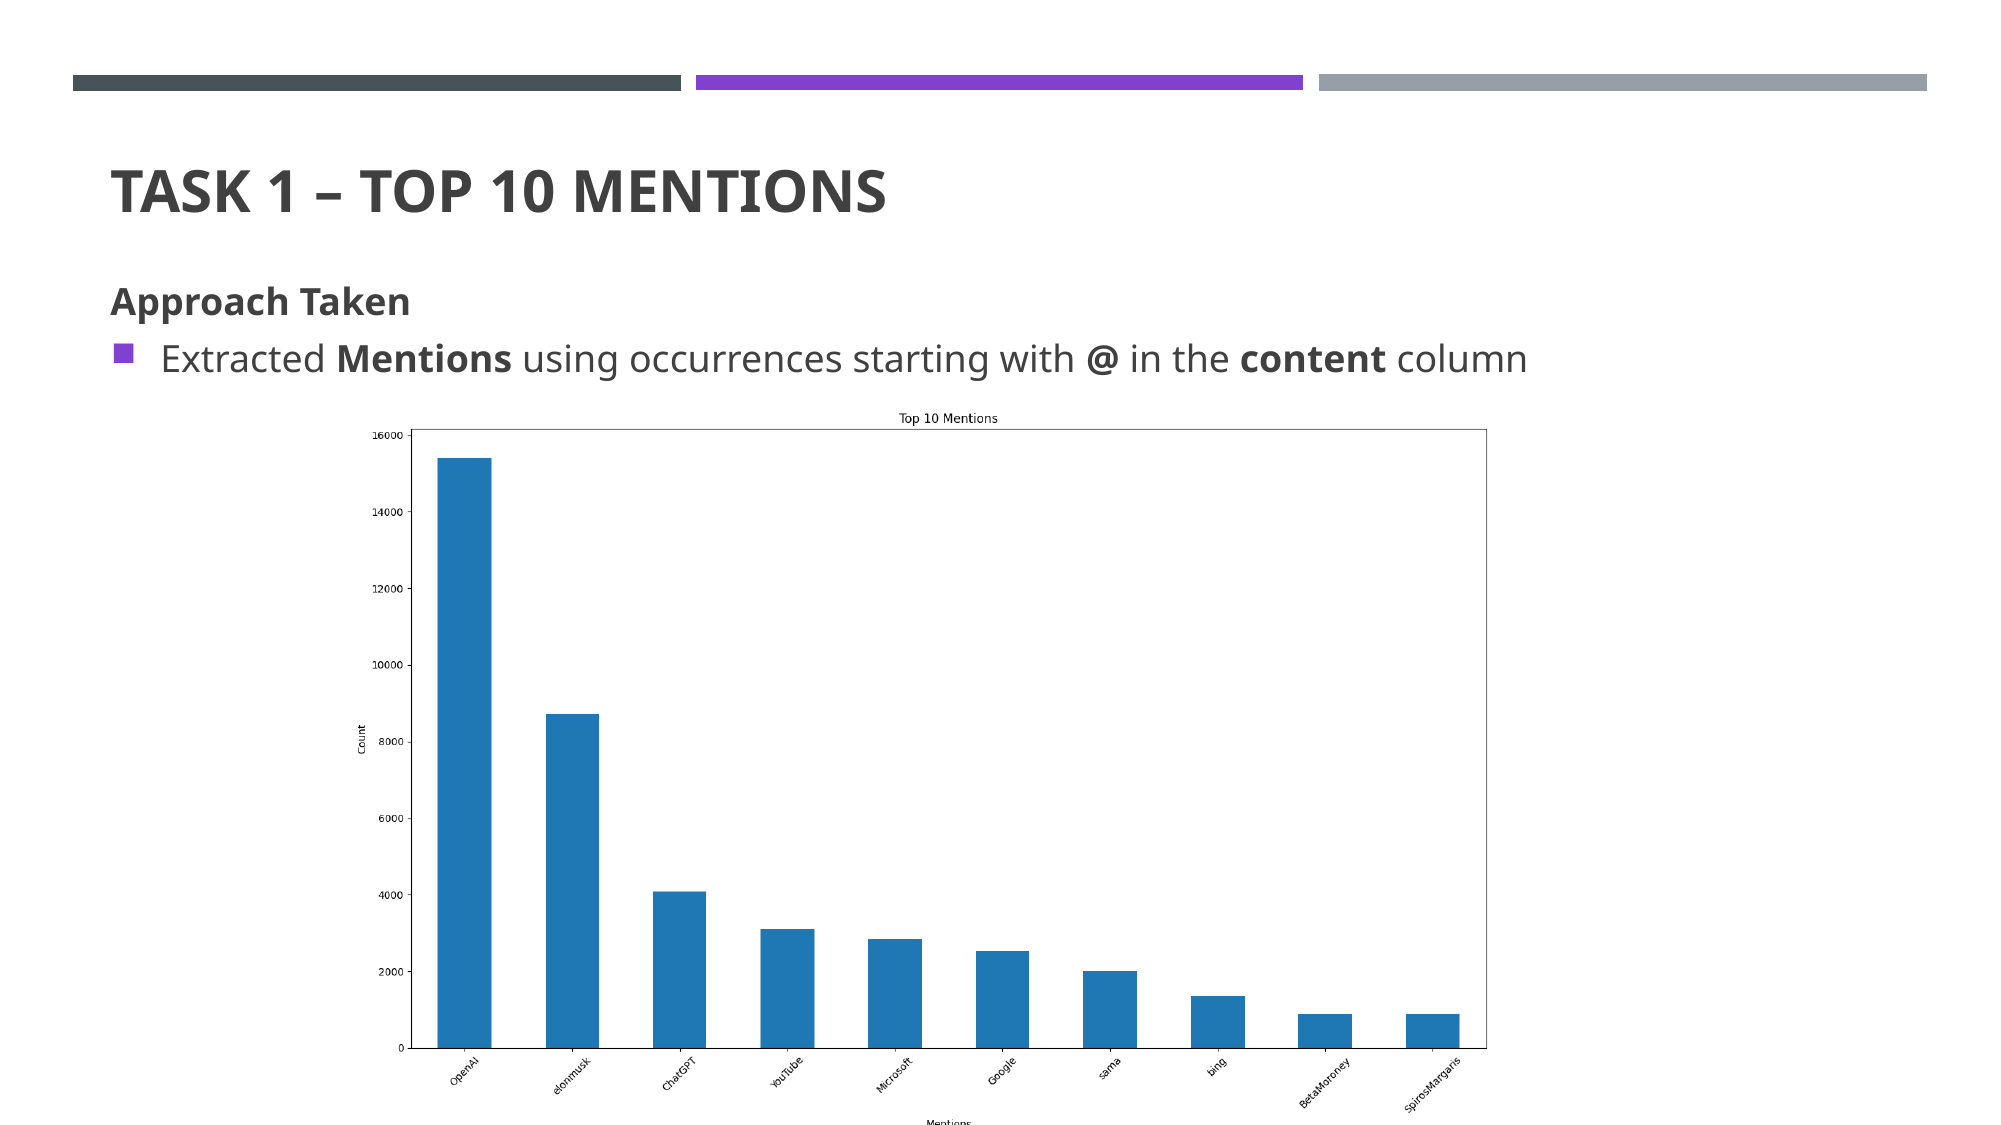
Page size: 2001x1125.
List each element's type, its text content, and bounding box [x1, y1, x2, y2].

picture [237, 427, 1625, 1125]
list Approach Taken Extracted Mentions using occurrences starting with @ in the content column [95, 231, 1905, 427]
title Task 1 – Top 10 Mentions [95, 115, 1905, 231]
